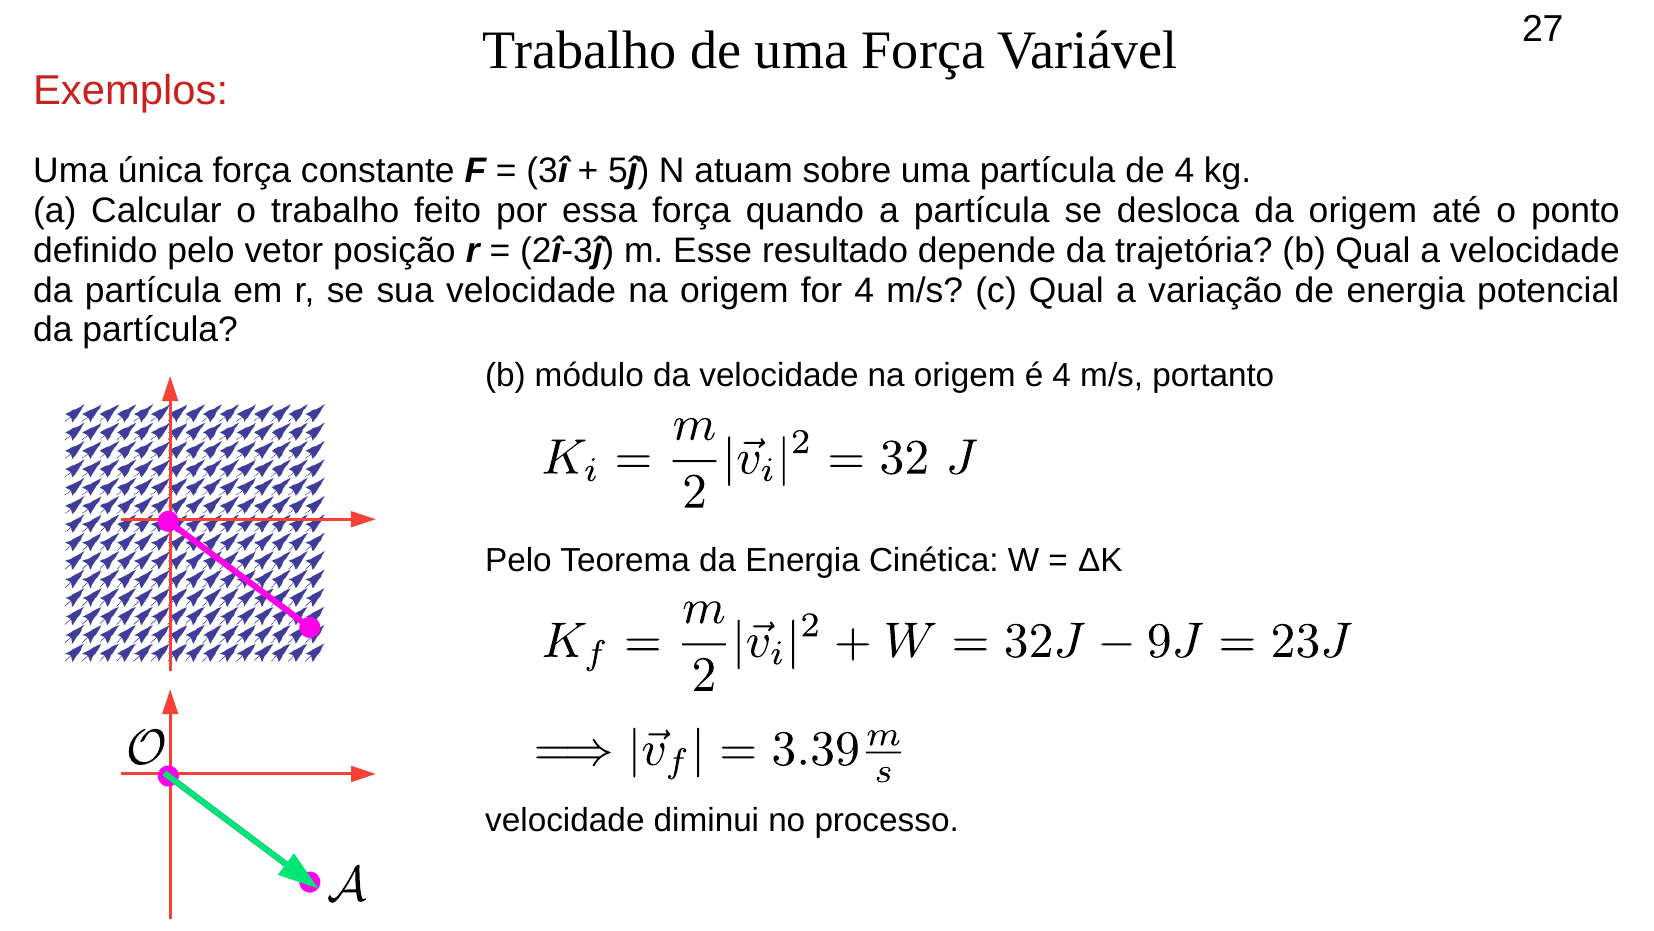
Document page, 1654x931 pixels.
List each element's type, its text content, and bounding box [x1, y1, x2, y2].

picture [125, 728, 165, 765]
text_box Trabalho de uma Força Variável [468, 0, 1194, 88]
text_box (b) módulo da velocidade na origem é 4 m/s, portanto Pelo Teorema da Energia Cinética: W = ΔK velocidade diminui no processo. [470, 349, 1556, 846]
picture [172, 521, 335, 668]
picture [326, 864, 367, 903]
text_box <number> [1507, 0, 1654, 71]
picture [59, 388, 169, 668]
text_box Exemplos: Uma única força constante F = (3î + 5ĵ) N atuam sobre uma partícula de 4 kg. (a) Calcular o trabalho feito por essa força quando a partícula se desloca da origem até o ponto definido pelo vetor posição r = (2î-3ĵ) m. Esse resultado depende da trajetória? (b) Qual a velocidade da partícula em r, se sua velocidade na origem for 4 m/s? (c) Qual a variação de energia potencial da partícula? [18, 59, 1636, 357]
picture [541, 601, 1352, 691]
picture [541, 417, 978, 508]
picture [531, 725, 904, 785]
picture [172, 388, 335, 518]
